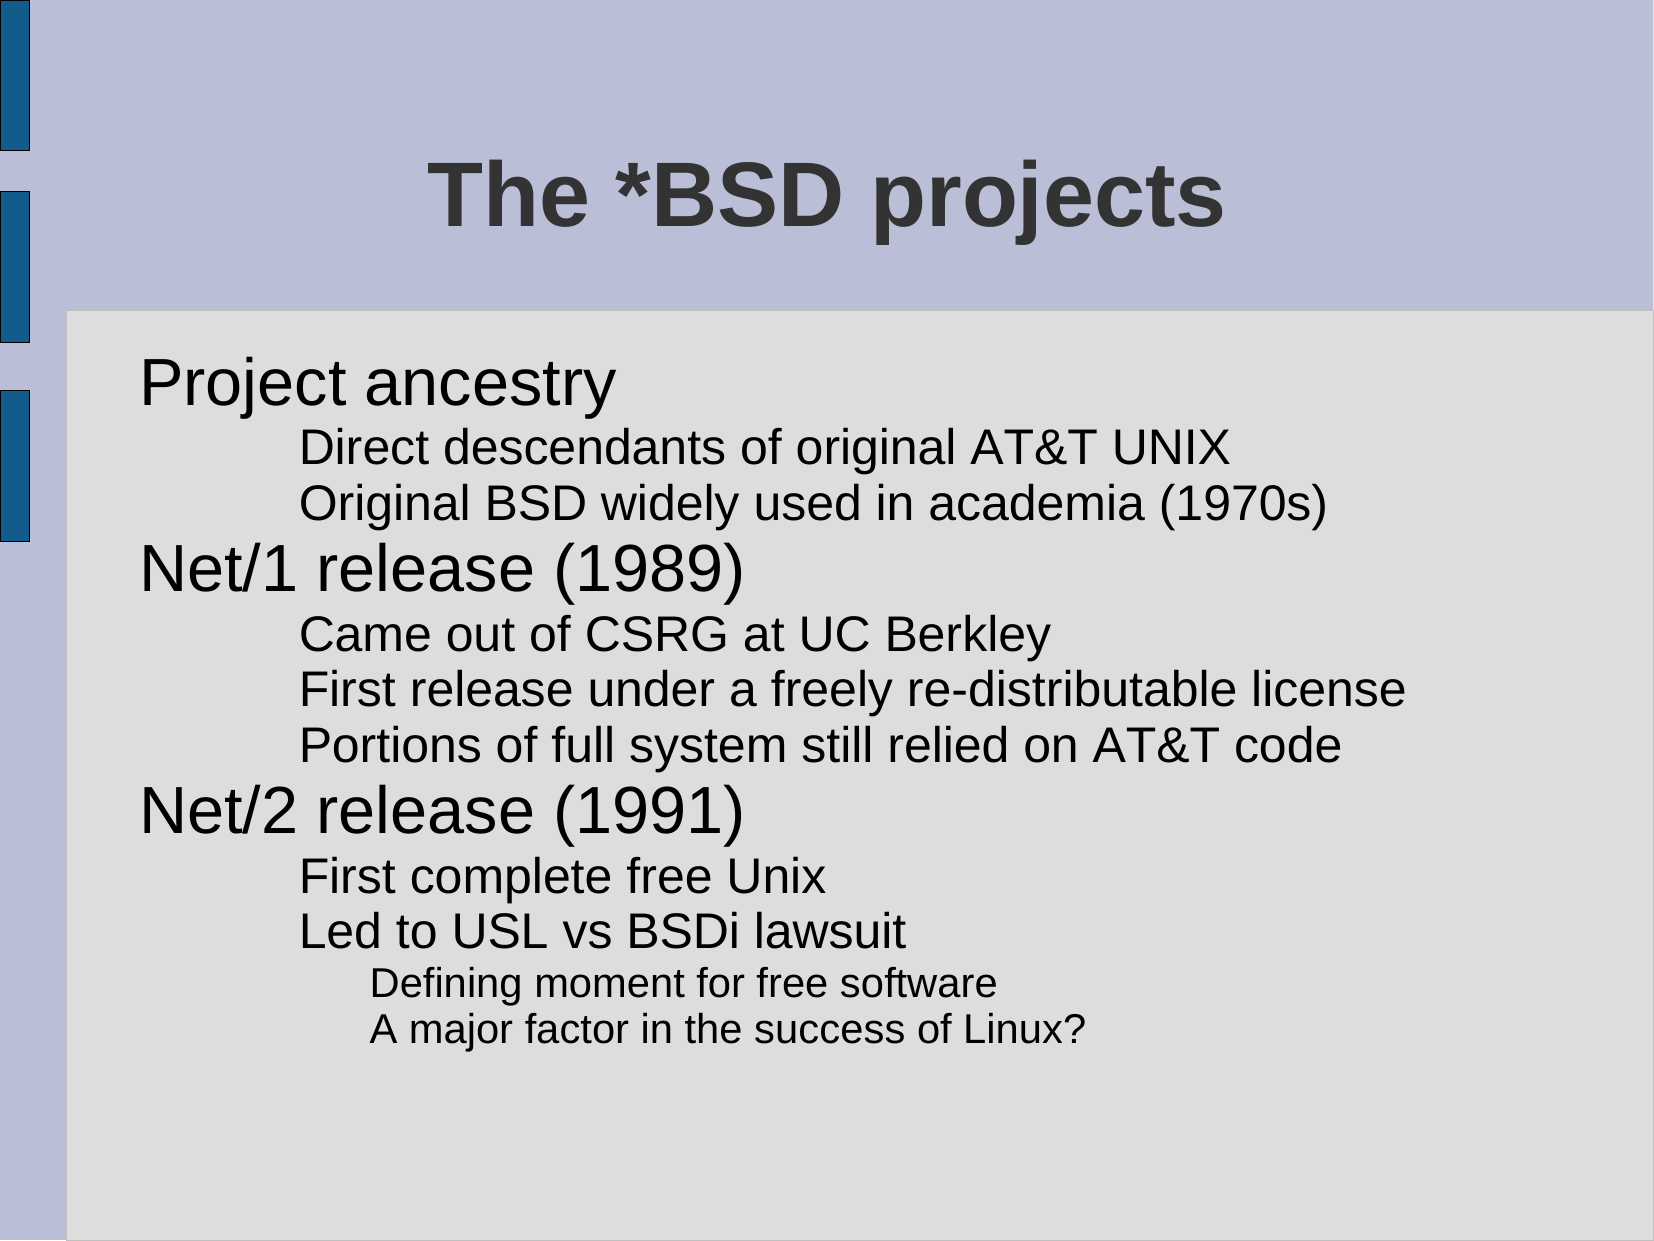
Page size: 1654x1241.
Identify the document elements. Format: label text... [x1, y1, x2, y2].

title The *BSD projects [121, 98, 1534, 291]
list Project ancestry Direct descendants of original AT&T UNIX Original BSD widely used in academia (1970s) Net/1 release (1989) Came out of CSRG at UC Berkley First release under a freely re-distributable license Portions of full system still relied on AT&T code Net/2 release (1991) First complete free Unix Led to USL vs BSDi lawsuit Defining moment for free software A major factor in the success of Linux? [121, 344, 1534, 1112]
